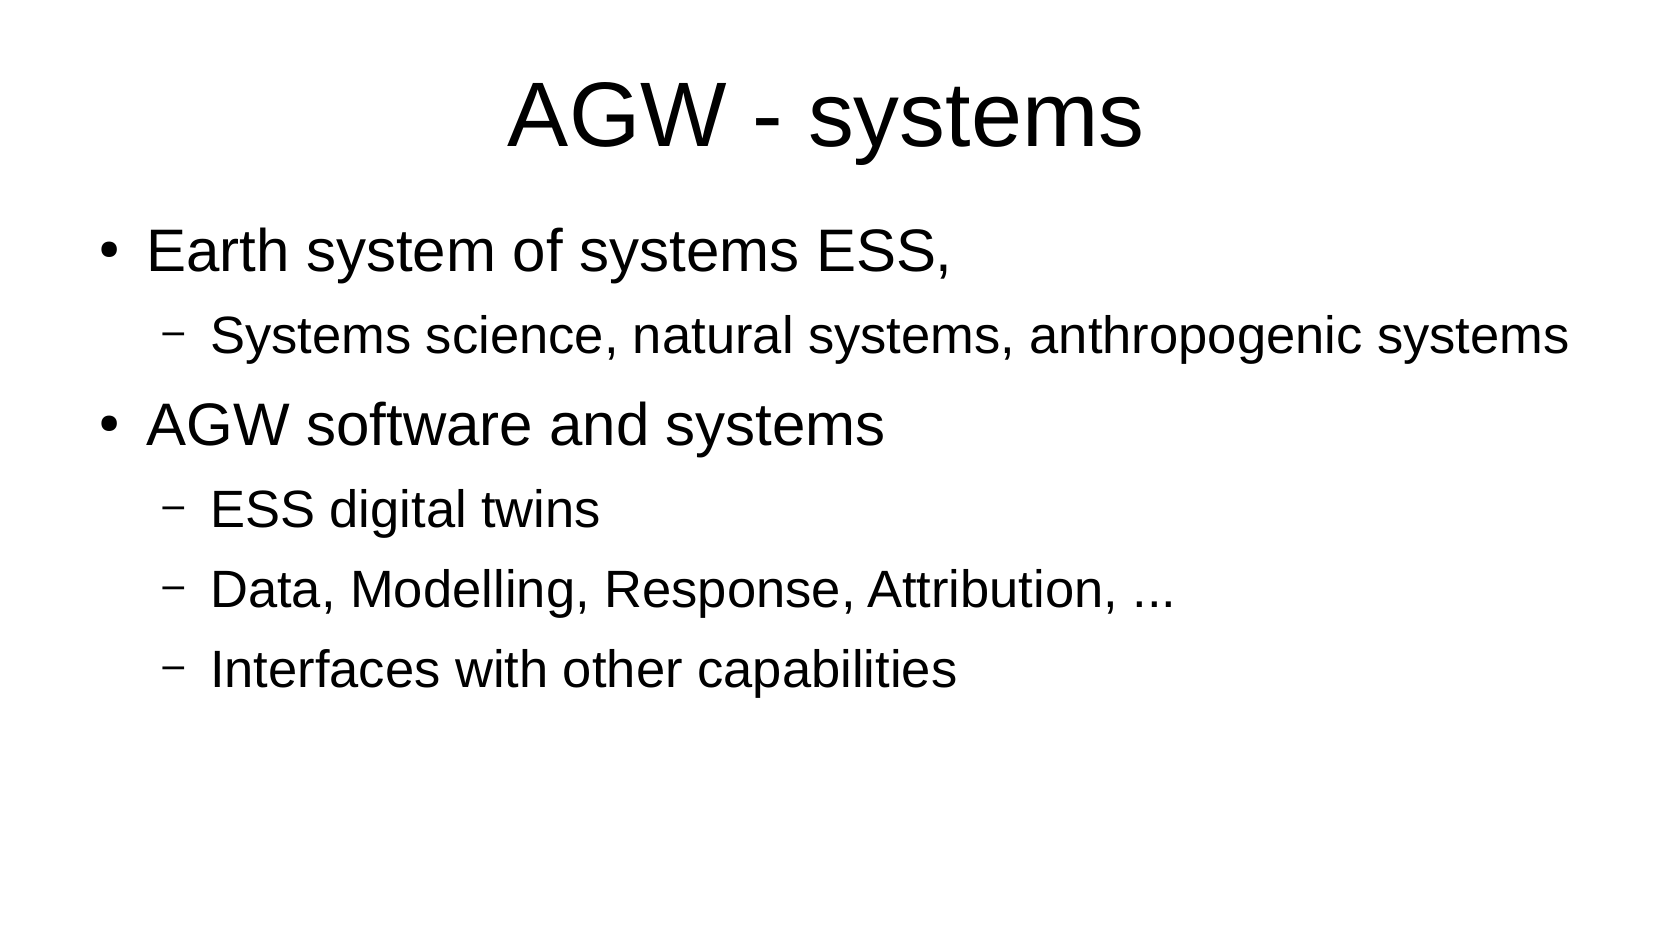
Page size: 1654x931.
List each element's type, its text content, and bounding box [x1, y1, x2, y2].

title AGW - systems [82, 37, 1571, 193]
list Earth system of systems ESS, Systems science, natural systems, anthropogenic systems AGW software and systems ESS digital twins Data, Modelling, Response, Attribution, ... Interfaces with other capabilities [82, 217, 1571, 758]
